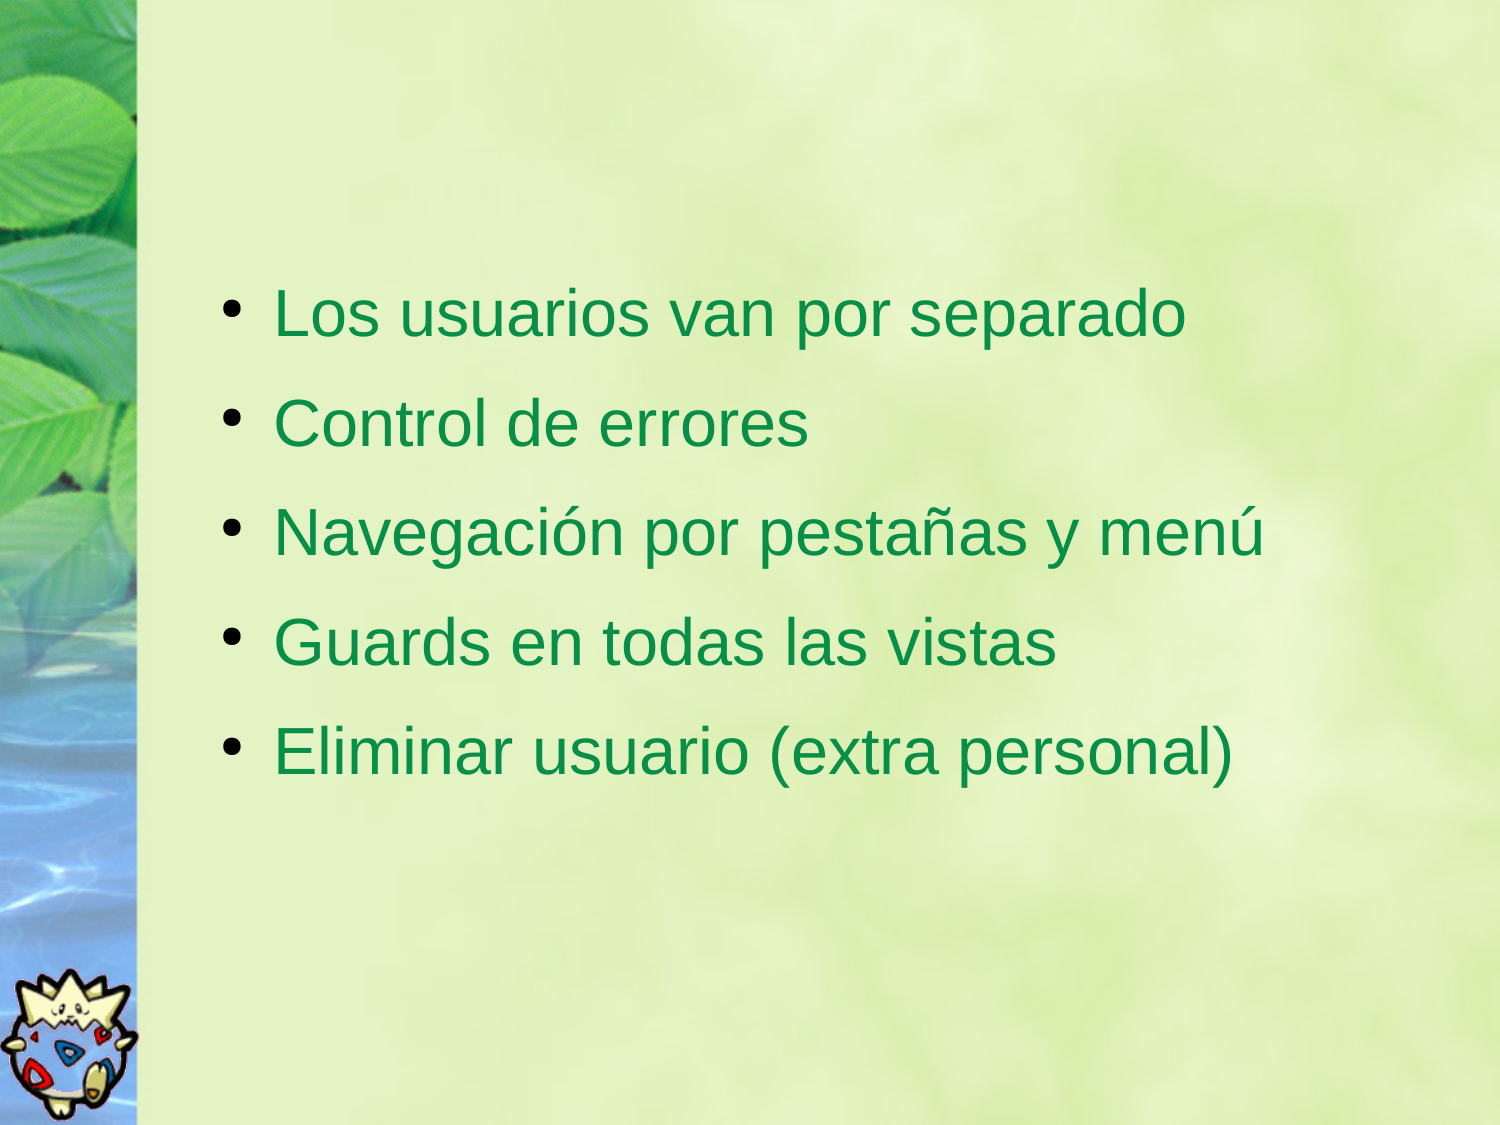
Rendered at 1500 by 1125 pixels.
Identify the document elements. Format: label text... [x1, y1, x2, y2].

list Los usuarios van por separado Control de errores Navegación por pestañas y menú Guards en todas las vistas Eliminar usuario (extra personal) [187, 262, 1425, 1005]
picture [0, 0, 1500, 1125]
